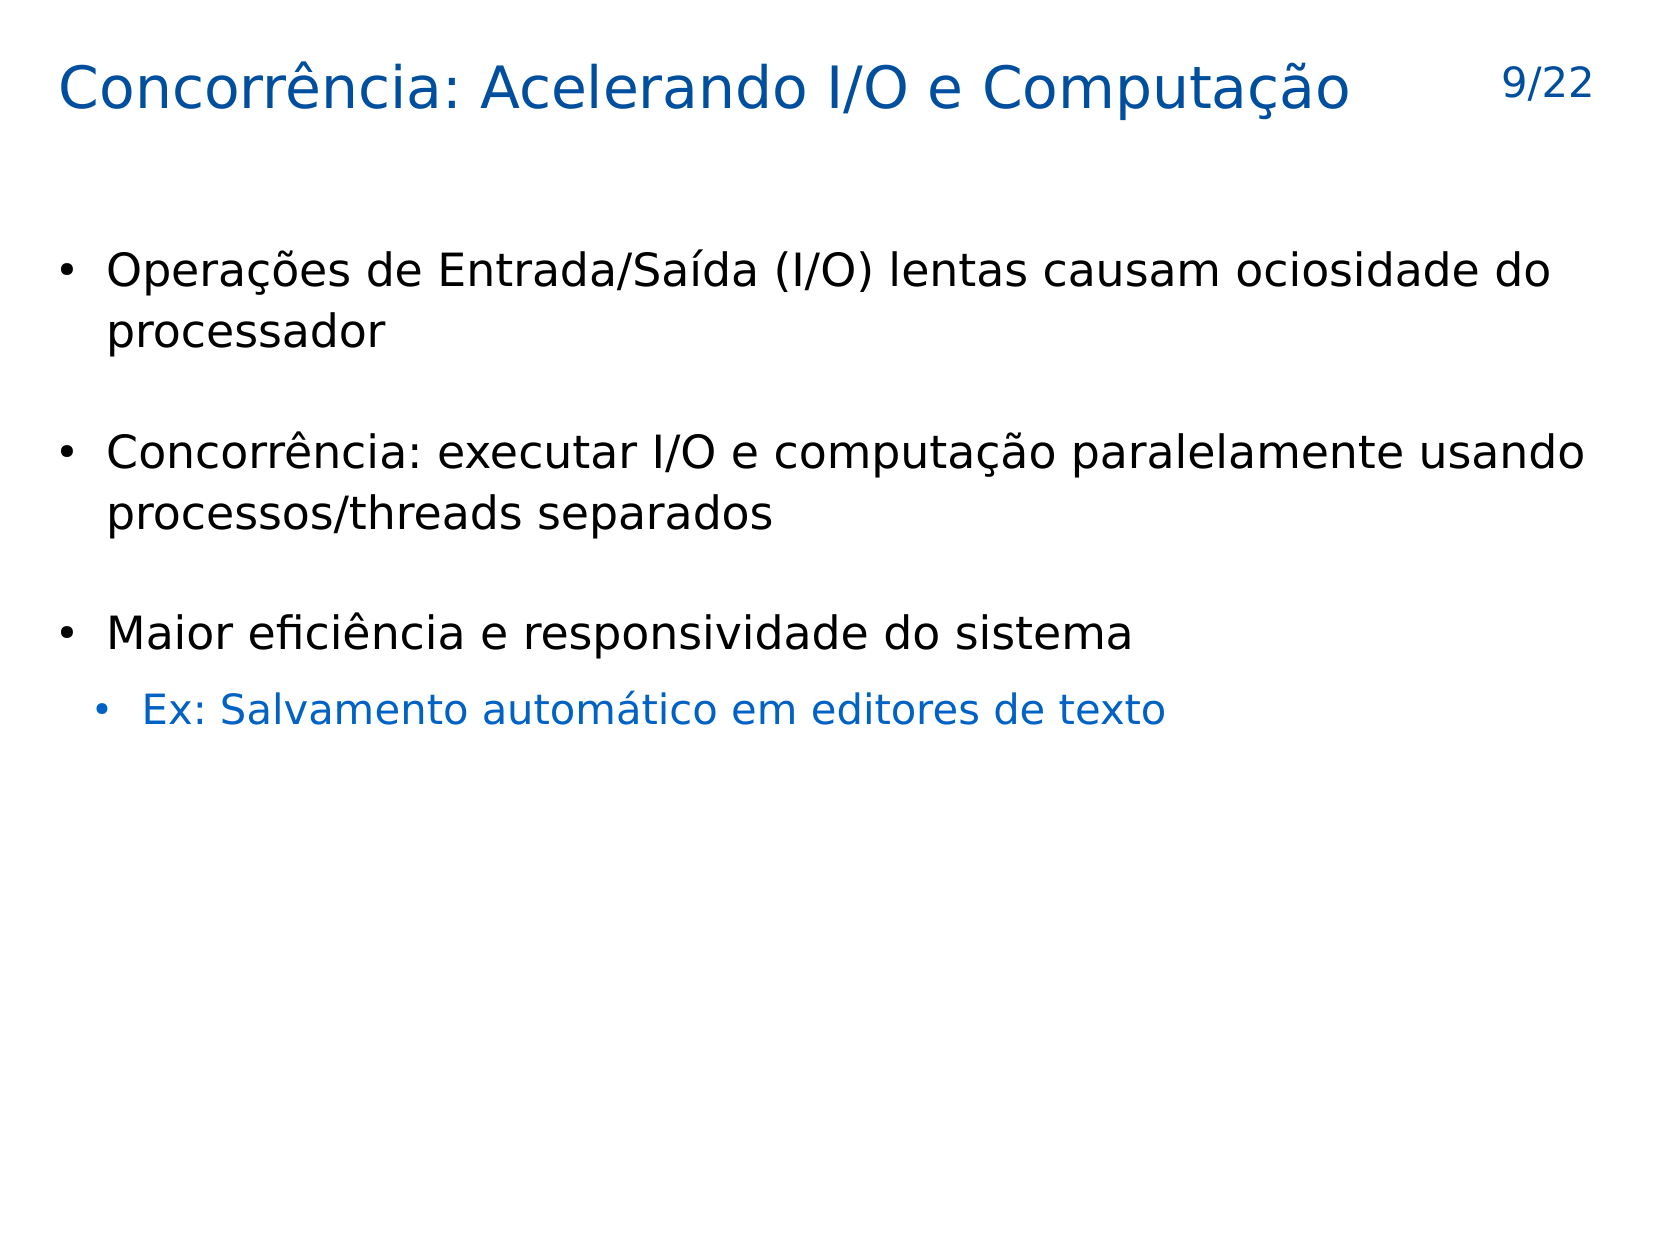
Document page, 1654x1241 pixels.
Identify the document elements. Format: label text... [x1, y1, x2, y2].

list Operações de Entrada/Saída (I/O) lentas causam ociosidade do processador Concorrência: executar I/O e computação paralelamente usando processos/threads separados Maior eficiência e responsividade do sistema Ex: Salvamento automático em editores de texto [59, 236, 1595, 1182]
title Concorrência: Acelerando I/O e Computação [59, 29, 1625, 148]
